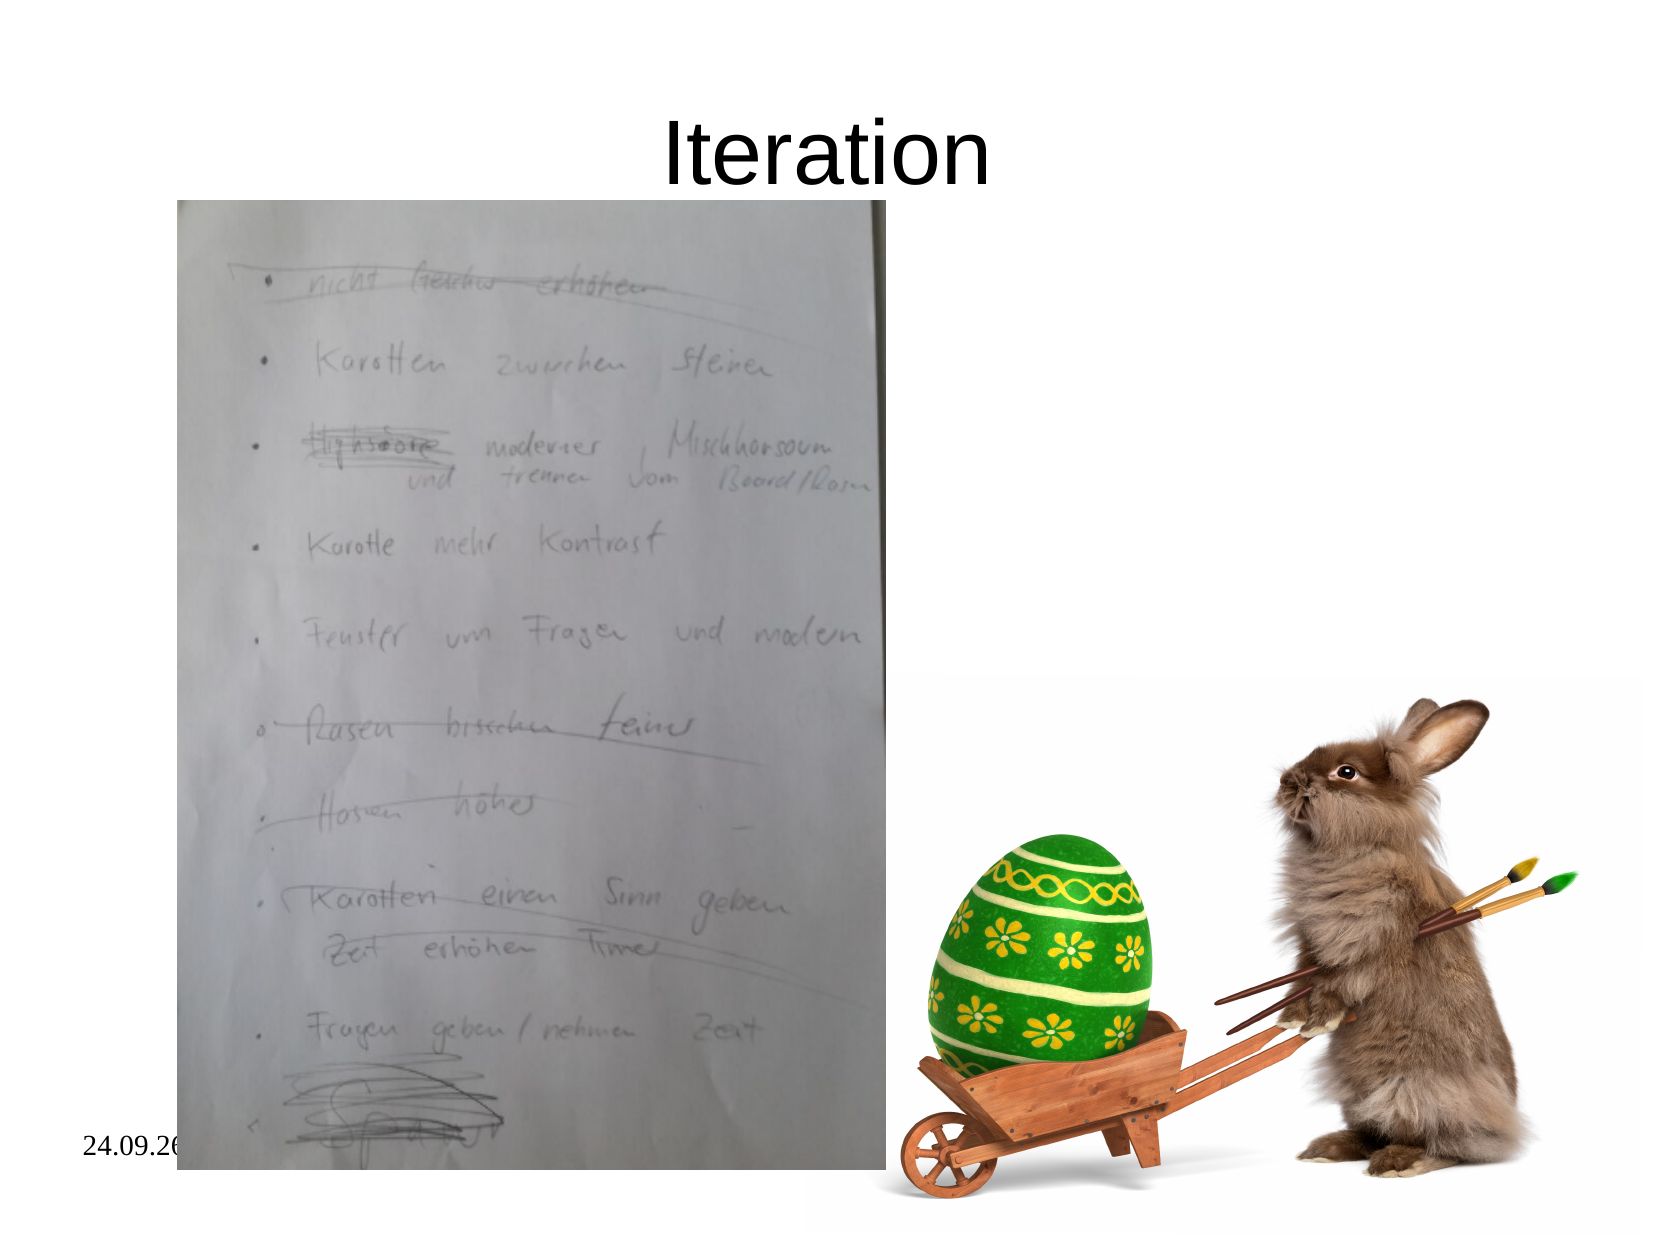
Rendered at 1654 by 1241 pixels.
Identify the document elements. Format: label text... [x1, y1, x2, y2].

title Iteration [82, 49, 1571, 257]
picture [177, 200, 1641, 1235]
